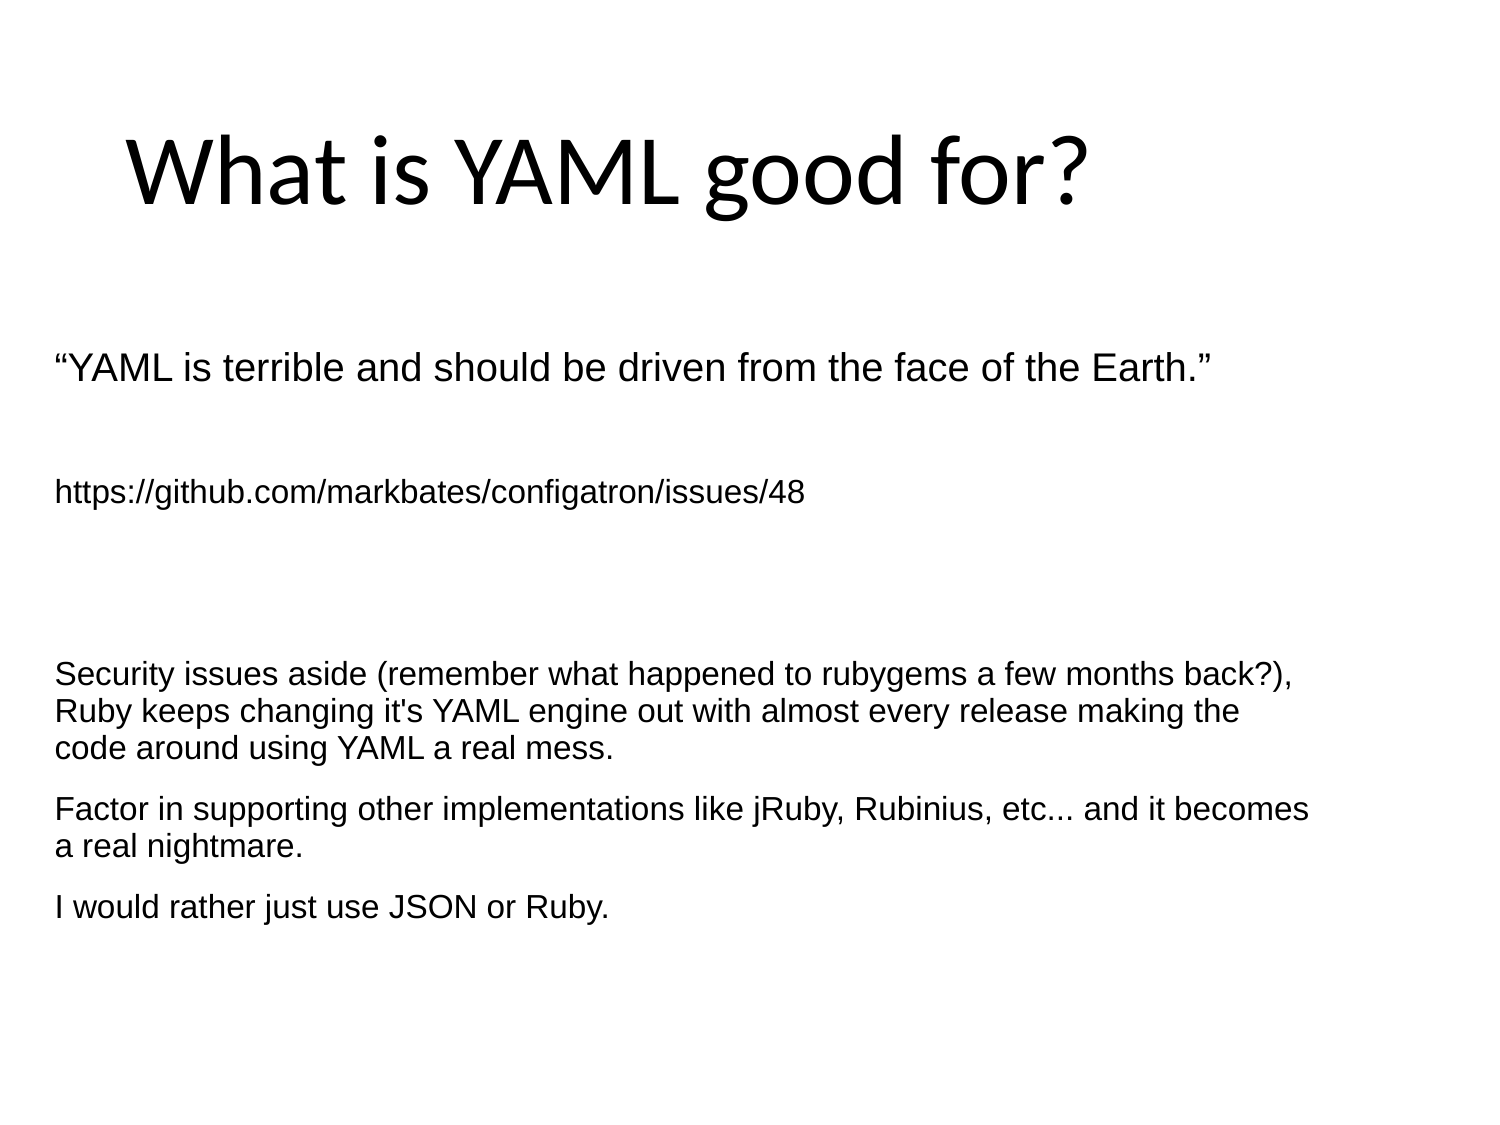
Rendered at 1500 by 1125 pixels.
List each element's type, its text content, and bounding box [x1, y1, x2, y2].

list “YAML is terrible and should be driven from the face of the Earth.” https://github.com/markbates/configatron/issues/48 Security issues aside (remember what happened to rubygems a few months back?), Ruby keeps changing it's YAML engine out with almost every release making the code around using YAML a real mess. Factor in supporting other implementations like jRuby, Rubinius, etc... and it becomes a real nightmare. I would rather just use JSON or Ruby. [0, 276, 1318, 929]
title What is YAML good for? [90, 58, 1365, 300]
